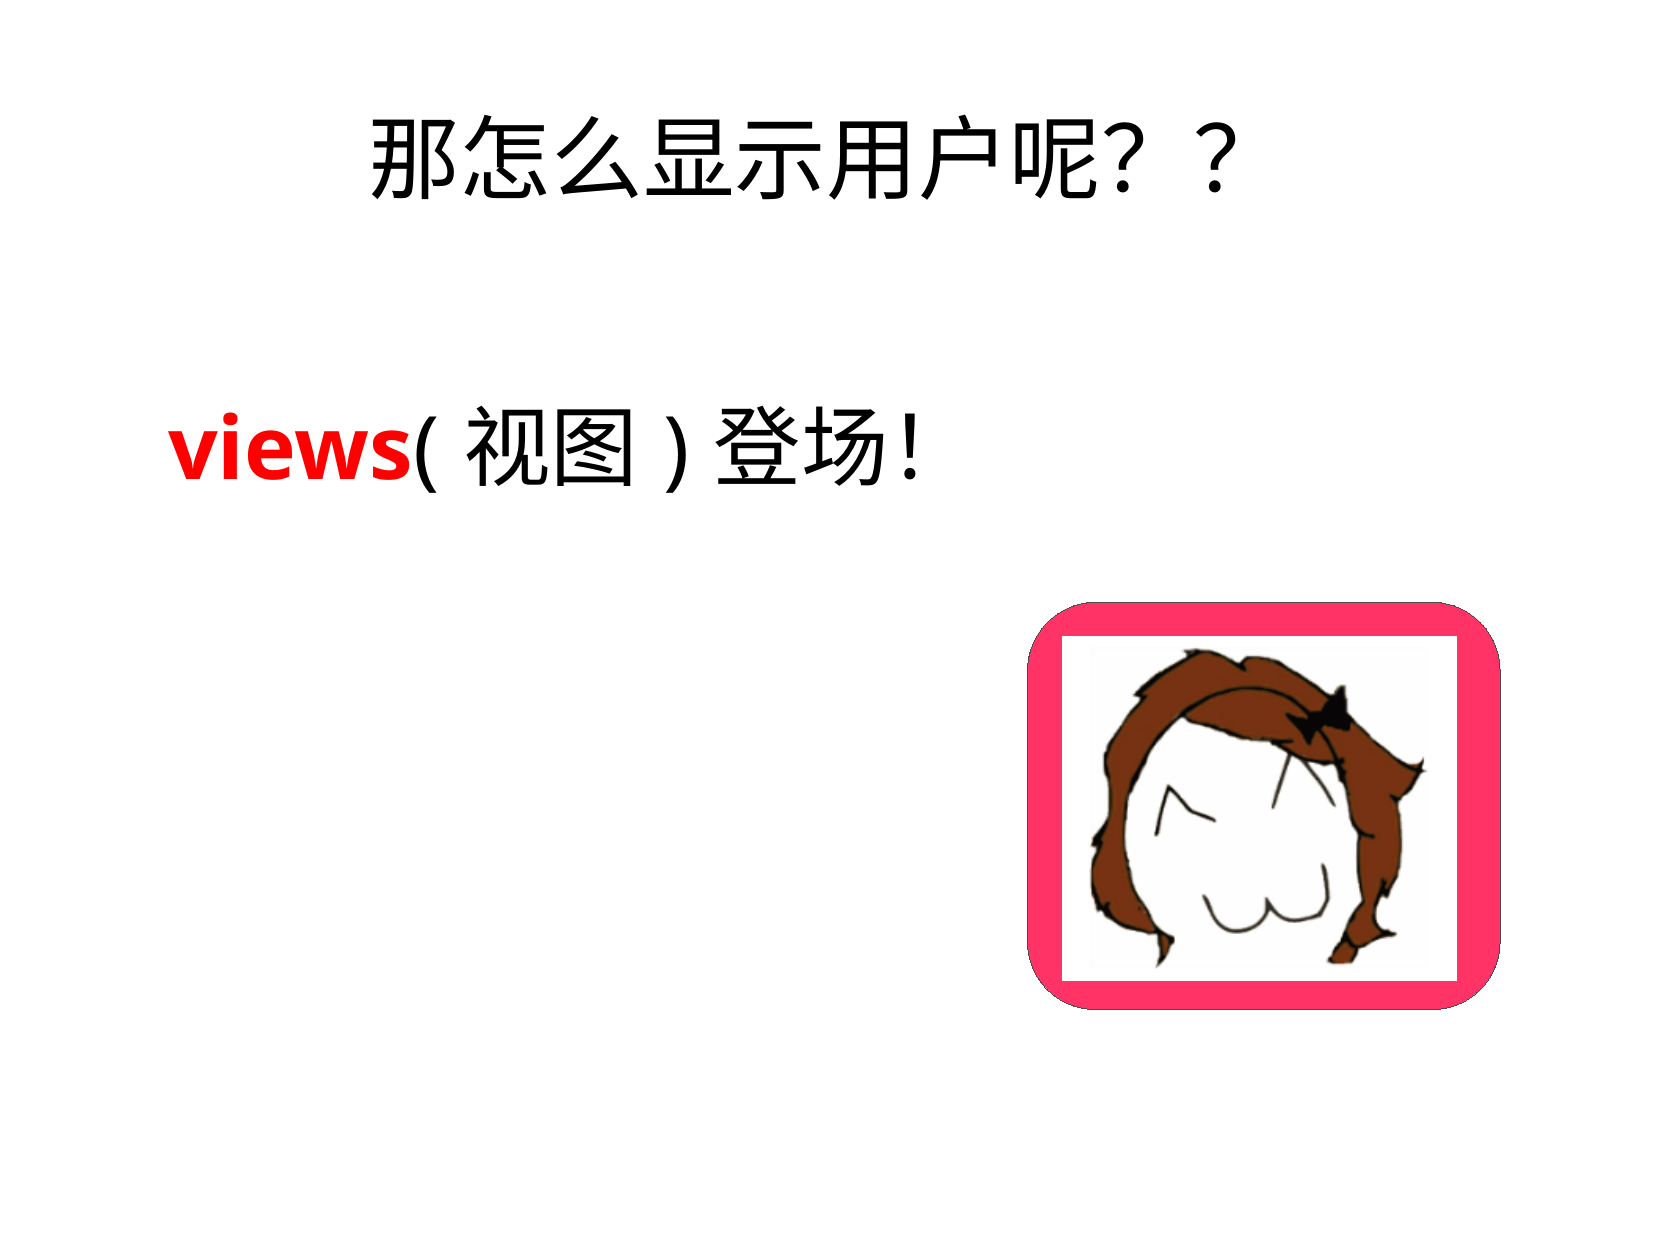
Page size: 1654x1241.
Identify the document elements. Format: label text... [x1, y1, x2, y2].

text_box [1027, 602, 1501, 1010]
title 那怎么显示用户呢？？ [82, 49, 1571, 257]
text_box views(视图)登场！ [153, 370, 1583, 489]
picture [1062, 636, 1457, 981]
